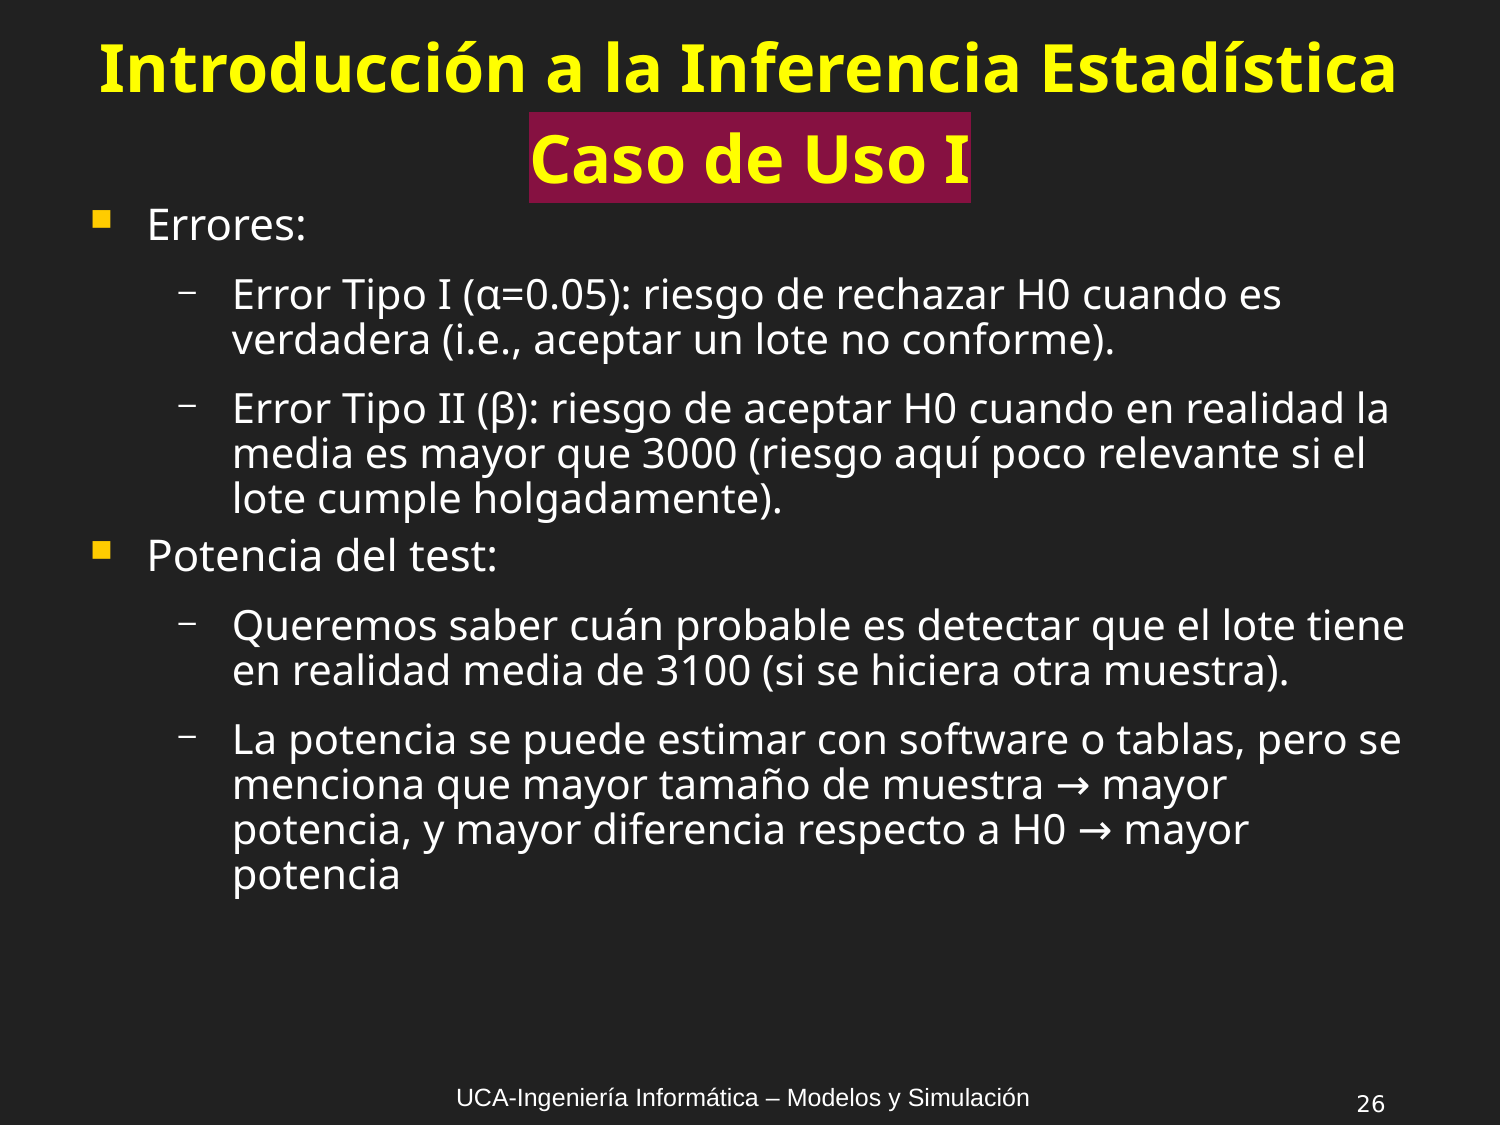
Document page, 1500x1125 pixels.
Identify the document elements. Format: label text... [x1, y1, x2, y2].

list Errores: Error Tipo I (α=0.05): riesgo de rechazar H0​ cuando es verdadera (i.e., aceptar un lote no conforme). Error Tipo II (β): riesgo de aceptar H0​ cuando en realidad la media es mayor que 3000 (riesgo aquí poco relevante si el lote cumple holgadamente). Potencia del test: Queremos saber cuán probable es detectar que el lote tiene en realidad media de 3100 (si se hiciera otra muestra). La potencia se puede estimar con software o tablas, pero se menciona que mayor tamaño de muestra → mayor potencia, y mayor diferencia respecto a H0​ → mayor potencia [75, 195, 1426, 1051]
title Introducción a la Inferencia Estadística Caso de Uso I [75, 37, 1426, 188]
